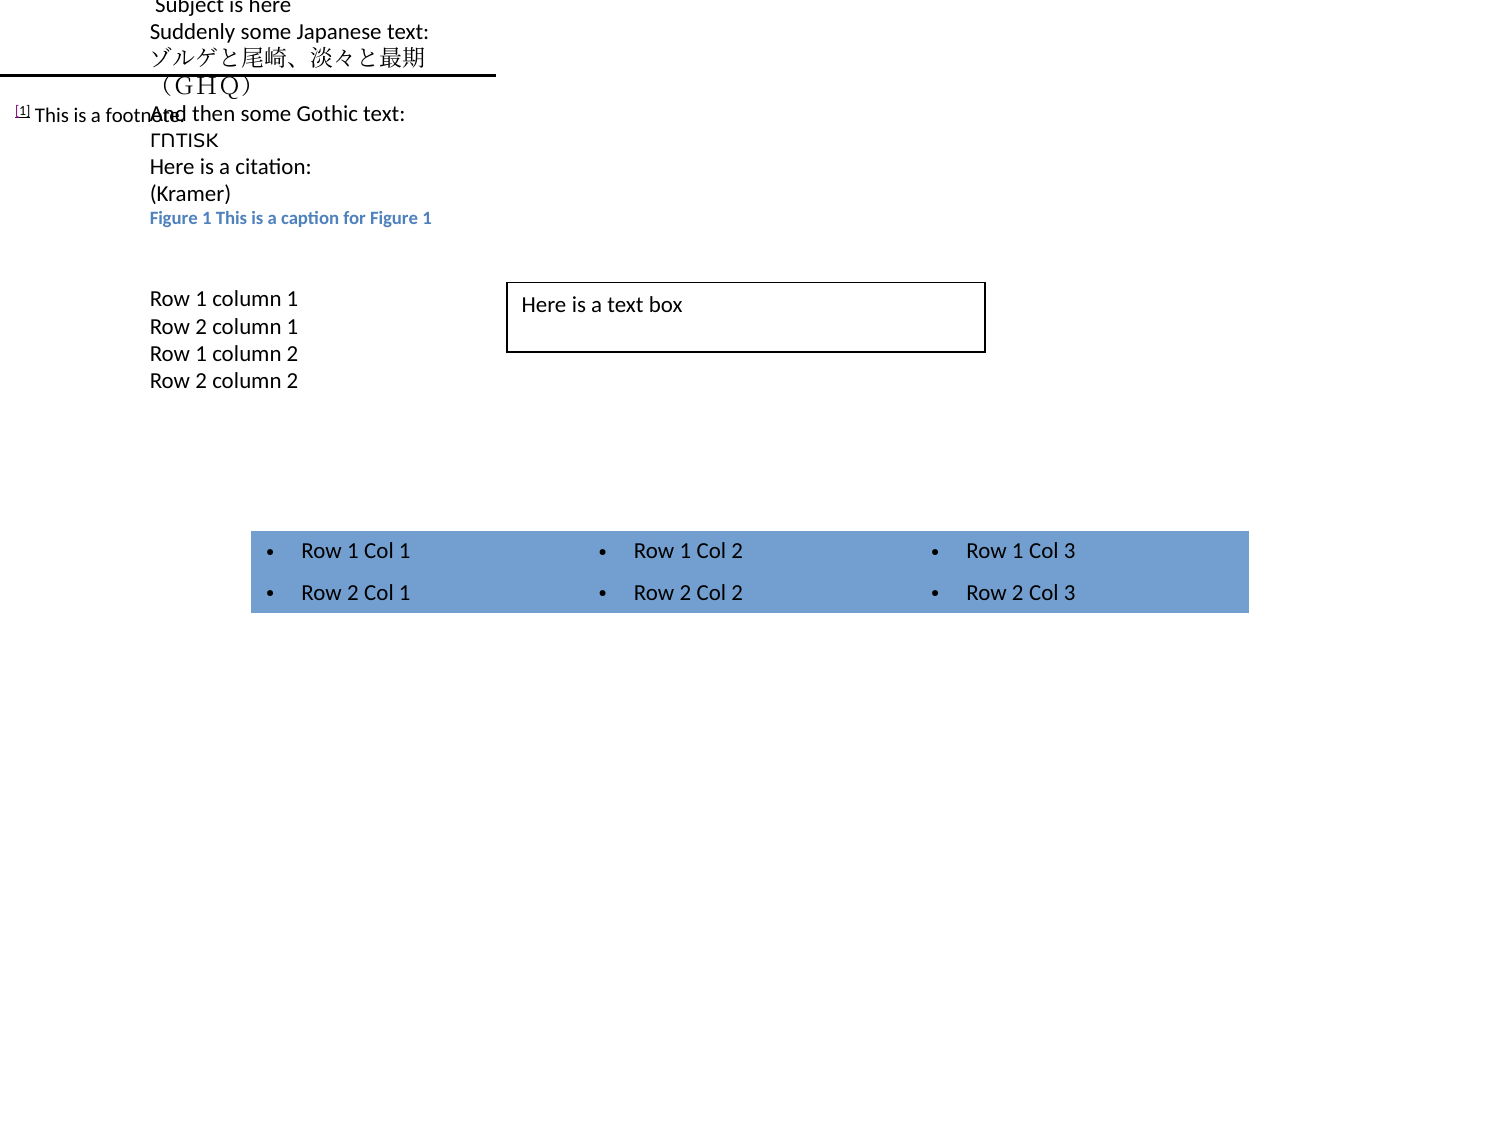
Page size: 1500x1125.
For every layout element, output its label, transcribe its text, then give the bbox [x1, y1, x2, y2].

table_header Row 1 Col 2 [696, 531, 916, 572]
table_cell Row 2 Col 3 [916, 572, 1249, 613]
text_box Here is a text box [696, 282, 985, 353]
table_header Row 1 Col 3 [916, 531, 1249, 572]
text_box Footnote appears here[1] Bold italic underline superscript subscript Here is a list: Bullet 1 Bullet 2 Bullet 3 Here is a numbered list: Number bullet 1 Number bullet 2 Number bullet 3 Keyword1 Keyword2 This is a hyperlink Subject is here Suddenly some Japanese text: ゾルゲと尾崎、淡々と最期 （ＧＨＱ） And then some Gothic text: 𐌲𐌿𐍄𐌹𐍃𐌺 Here is a citation: (Kramer) Figure 1 This is a caption for Figure 1 Row 1 column 1 Row 2 column 1 Row 1 column 2 Row 2 column 2 [0, 0, 696, 688]
text_box [1] This is a footnote. [0, 94, 200, 134]
table_cell Row 2 Col 2 [696, 572, 916, 613]
